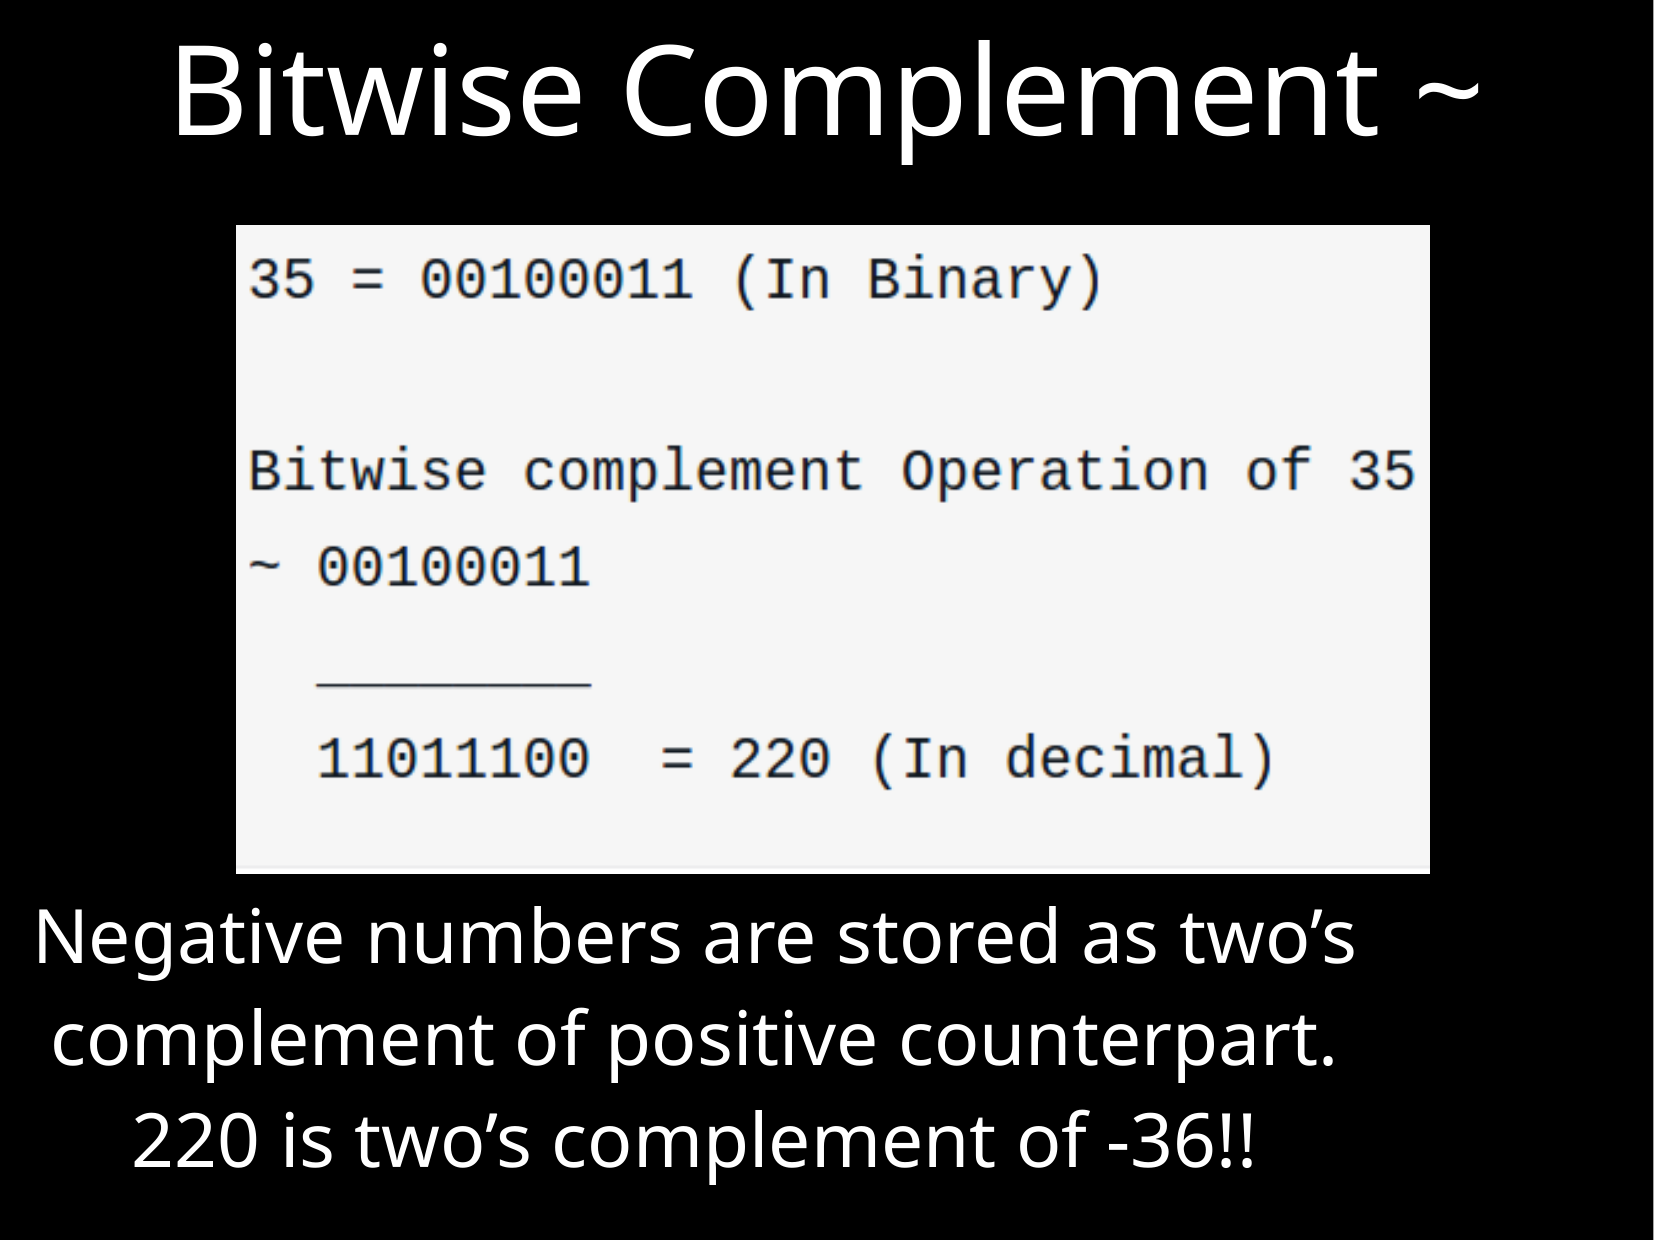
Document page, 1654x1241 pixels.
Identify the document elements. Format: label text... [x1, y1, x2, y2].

text_box Negative numbers are stored as two’s complement of positive counterpart. 220 is two’s complement of -36!! [17, 875, 1642, 1241]
picture [236, 225, 1430, 875]
text_box Bitwise Complement ~ [153, 0, 1501, 231]
